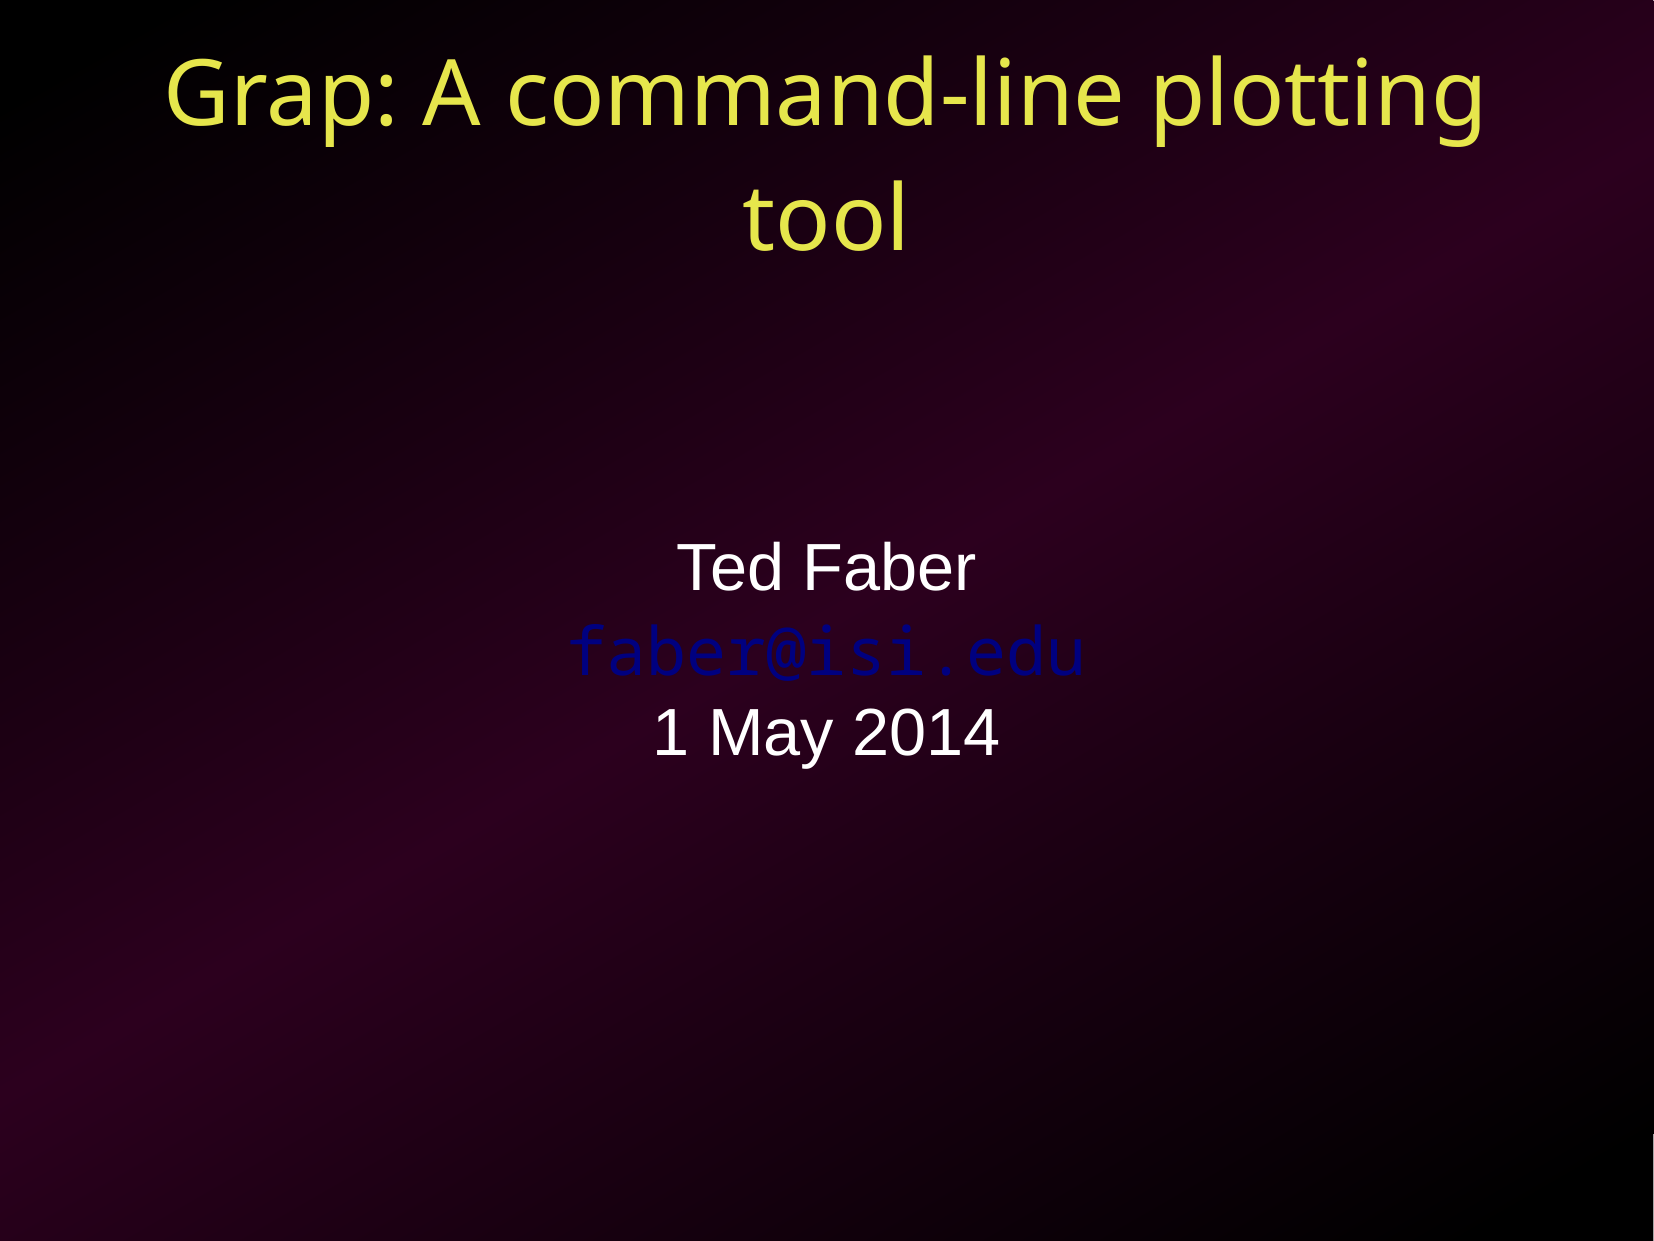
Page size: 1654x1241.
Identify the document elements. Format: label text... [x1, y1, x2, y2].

subtitle Ted Faber faber@isi.edu 1 May 2014 [82, 290, 1571, 1010]
title Grap: A command-line plotting tool [82, 49, 1571, 257]
